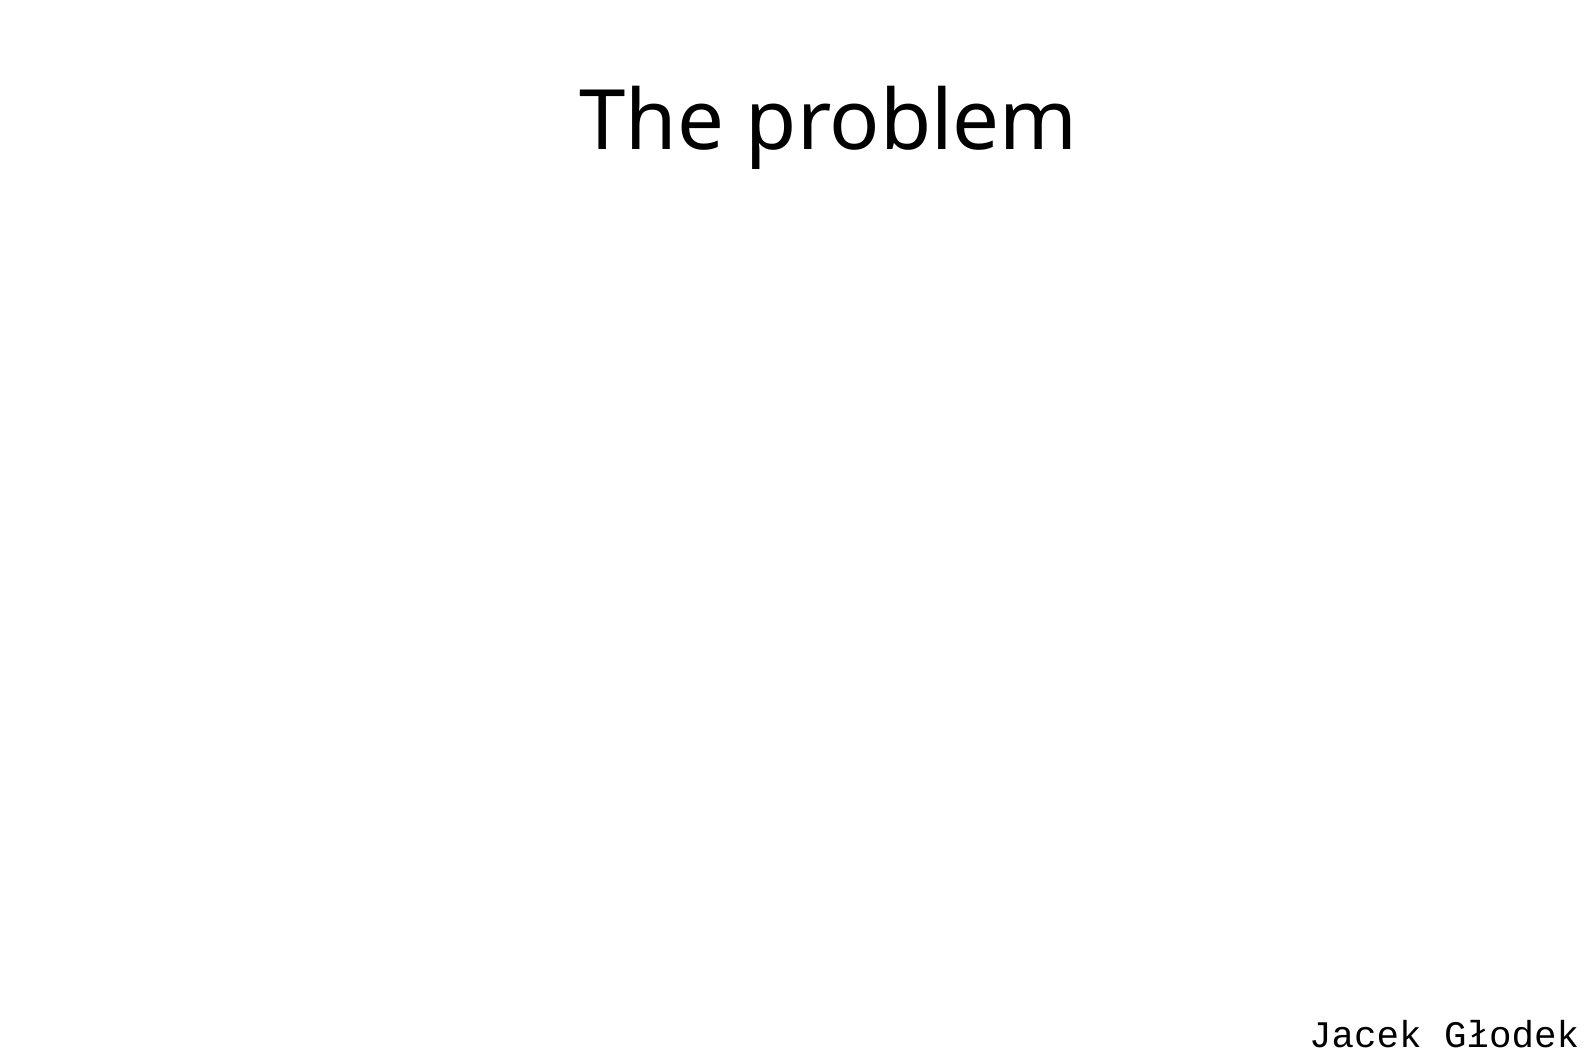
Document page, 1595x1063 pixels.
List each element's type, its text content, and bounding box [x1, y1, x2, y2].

text_box Jacek Głodek [1294, 1008, 1595, 1063]
text_box The problem [323, 53, 1335, 170]
